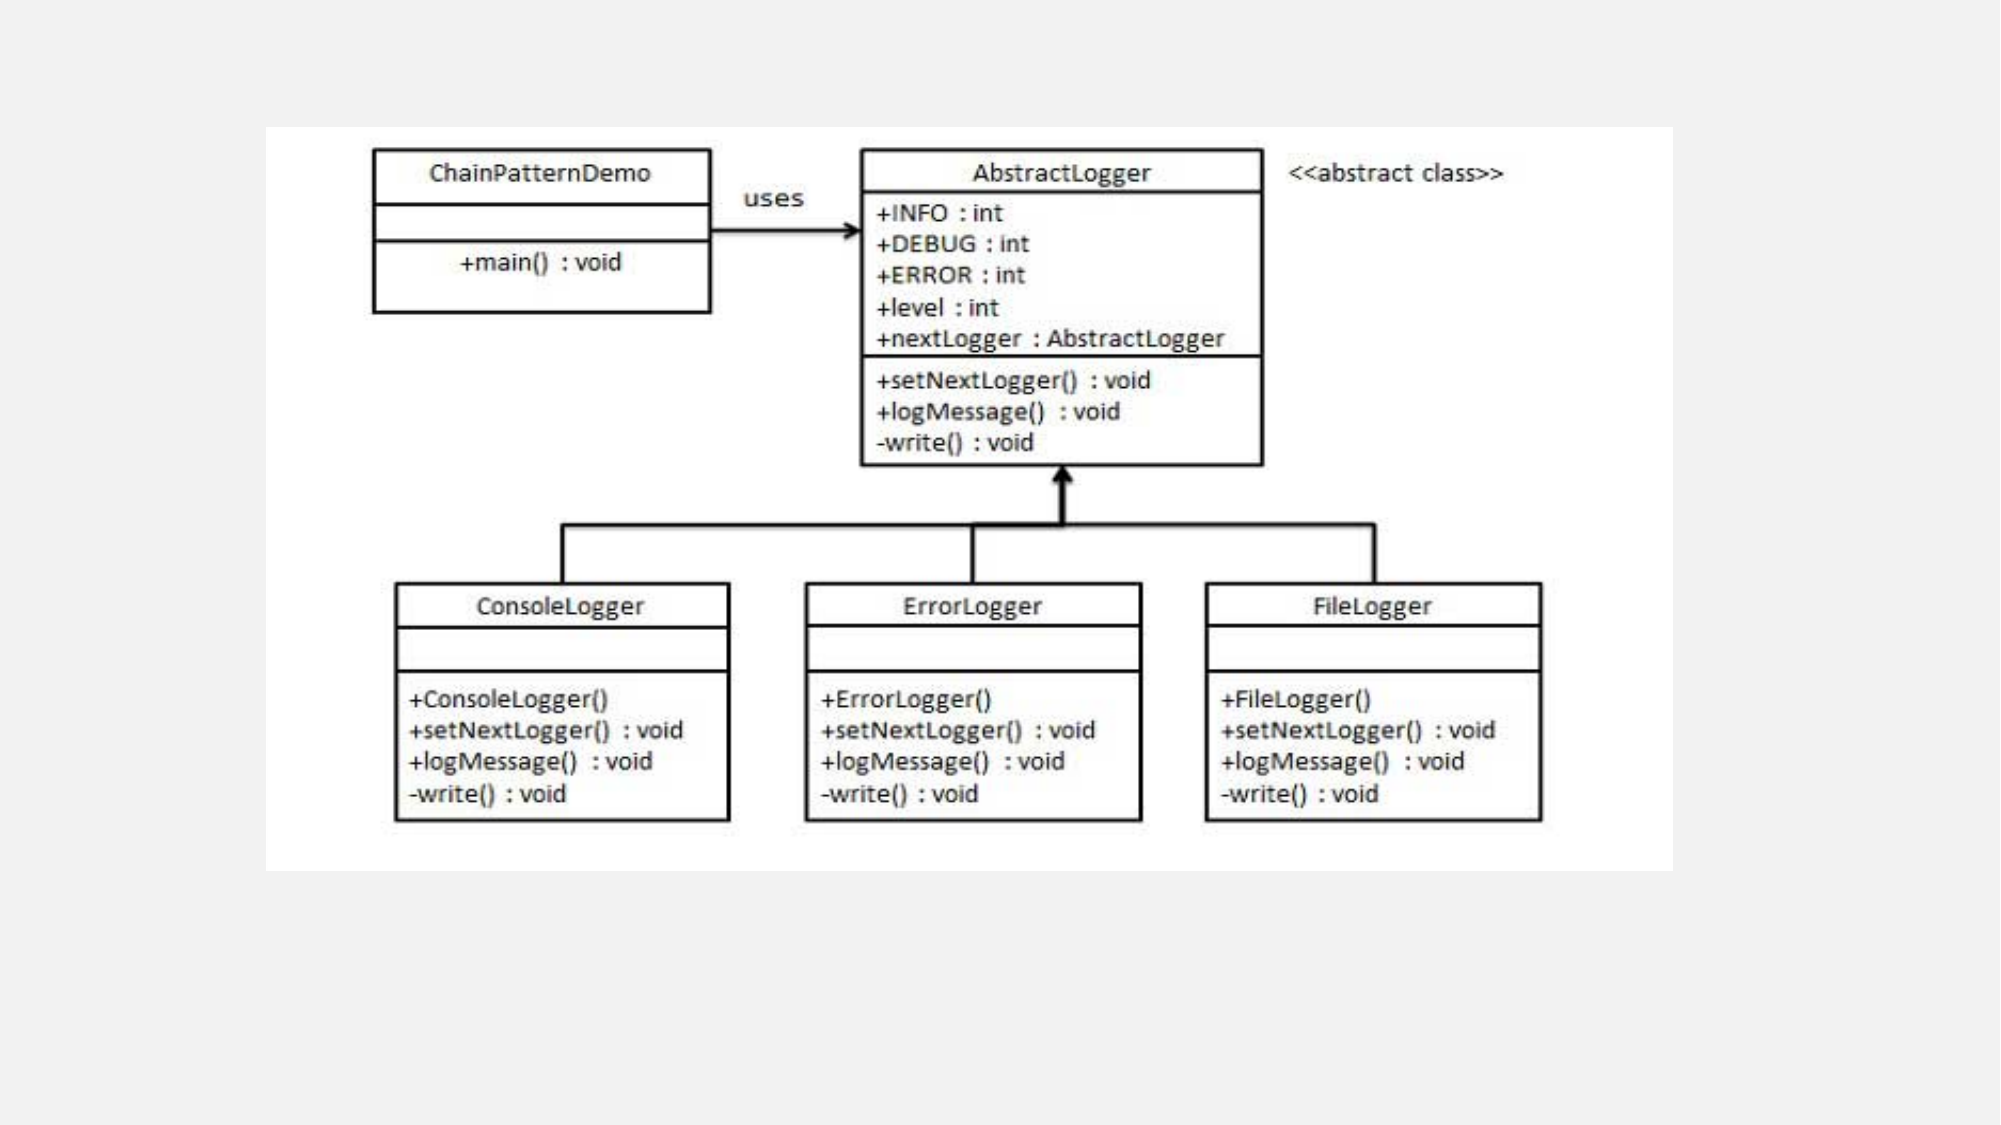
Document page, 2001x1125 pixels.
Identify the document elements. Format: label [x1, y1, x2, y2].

picture [266, 127, 1673, 871]
